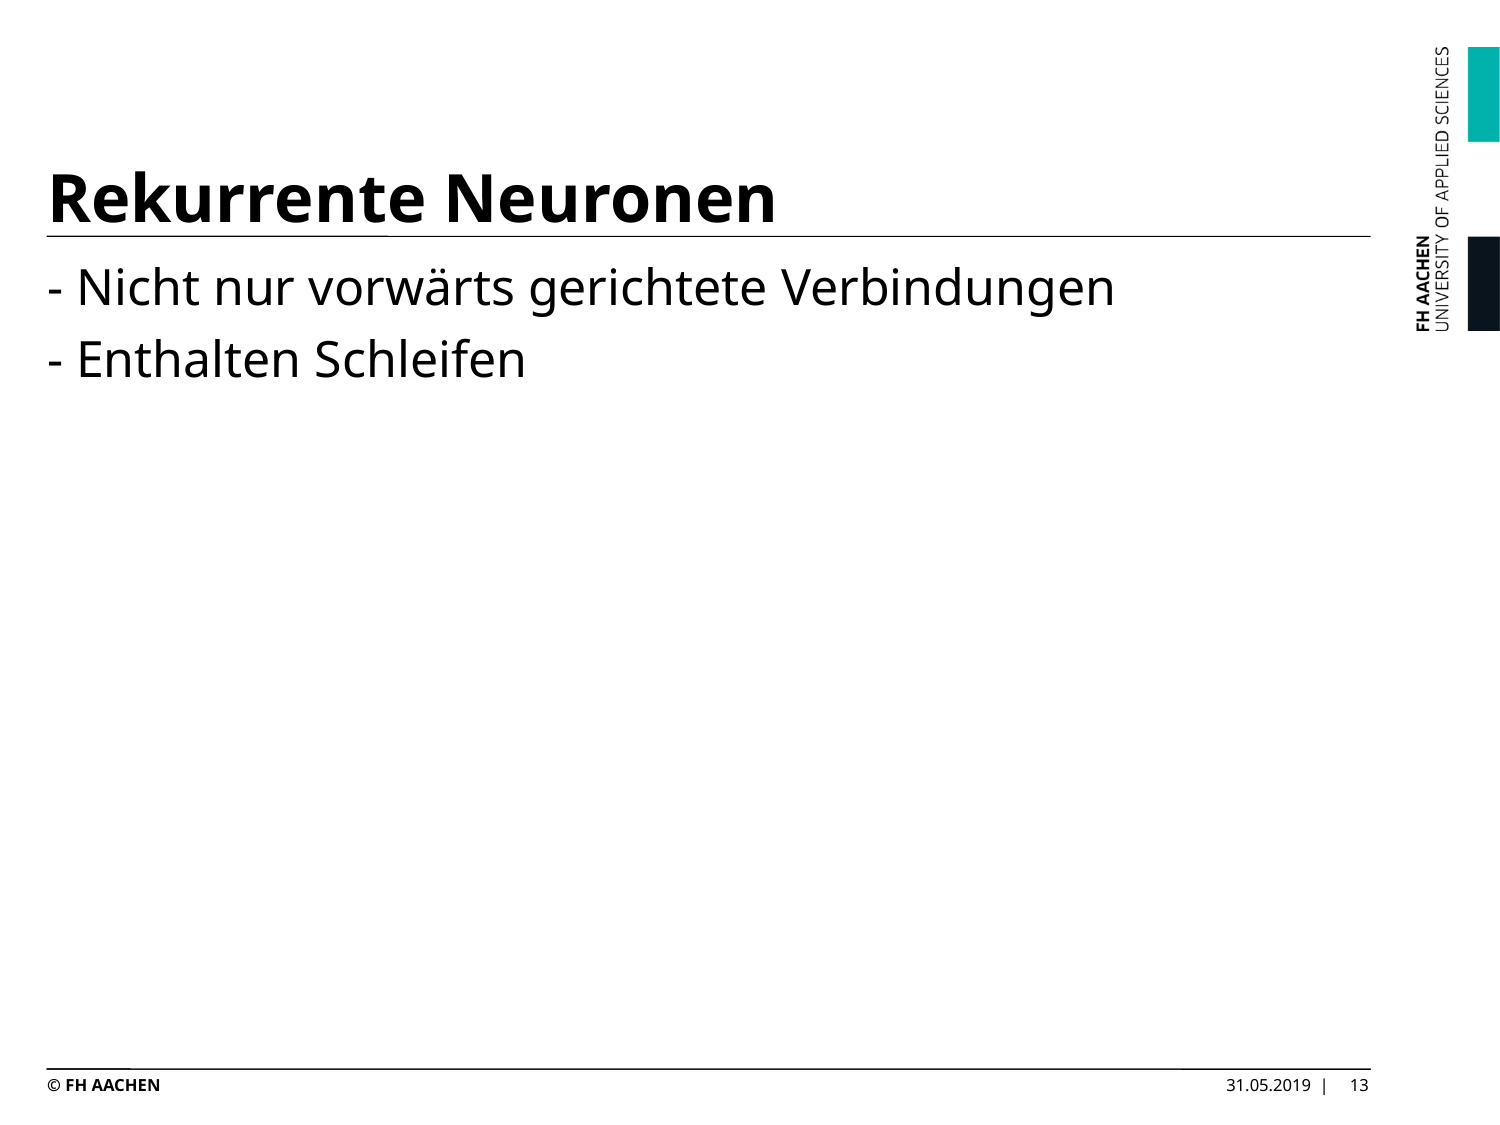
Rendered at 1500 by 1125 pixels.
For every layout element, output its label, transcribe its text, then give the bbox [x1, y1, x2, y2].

title Rekurrente Neuronen [47, 153, 1371, 237]
picture [1404, 47, 1500, 331]
list - Nicht nur vorwärts gerichtete Verbindungen - Enthalten Schleifen [47, 255, 1371, 414]
